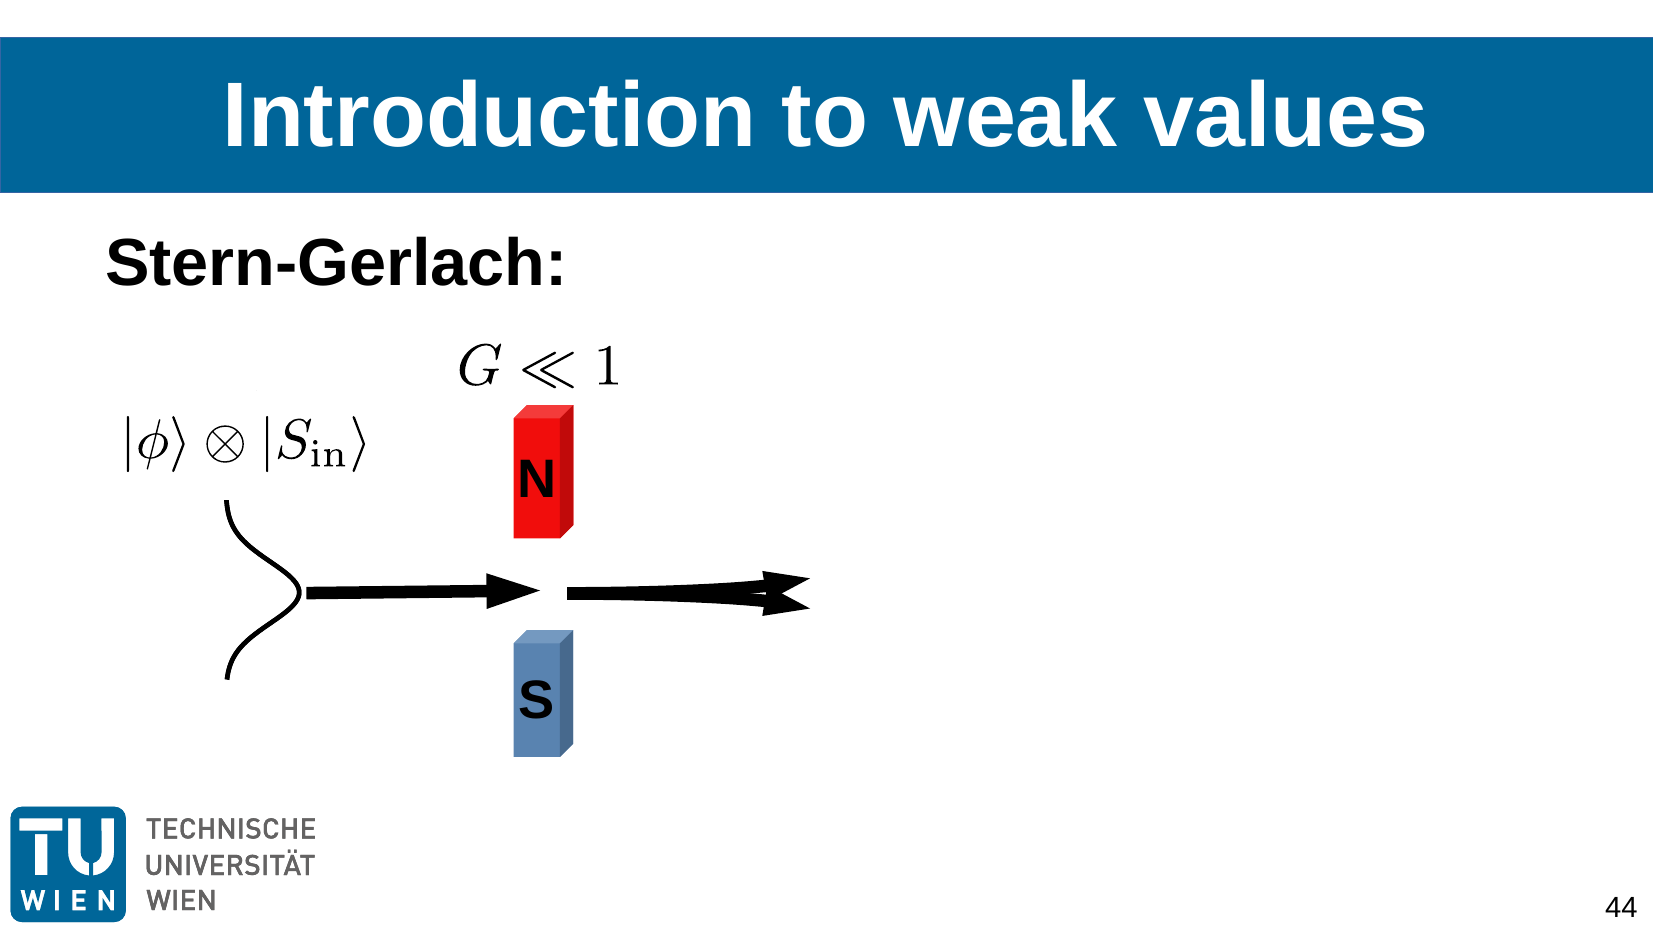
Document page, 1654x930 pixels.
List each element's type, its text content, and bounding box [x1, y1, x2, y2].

text_box S [513, 644, 559, 757]
picture [187, 489, 323, 692]
text_box N [513, 419, 559, 539]
picture [458, 338, 624, 399]
title Introduction to weak values [0, 37, 1653, 193]
picture [113, 390, 381, 486]
list Stern-Gerlach: [105, 225, 1593, 316]
